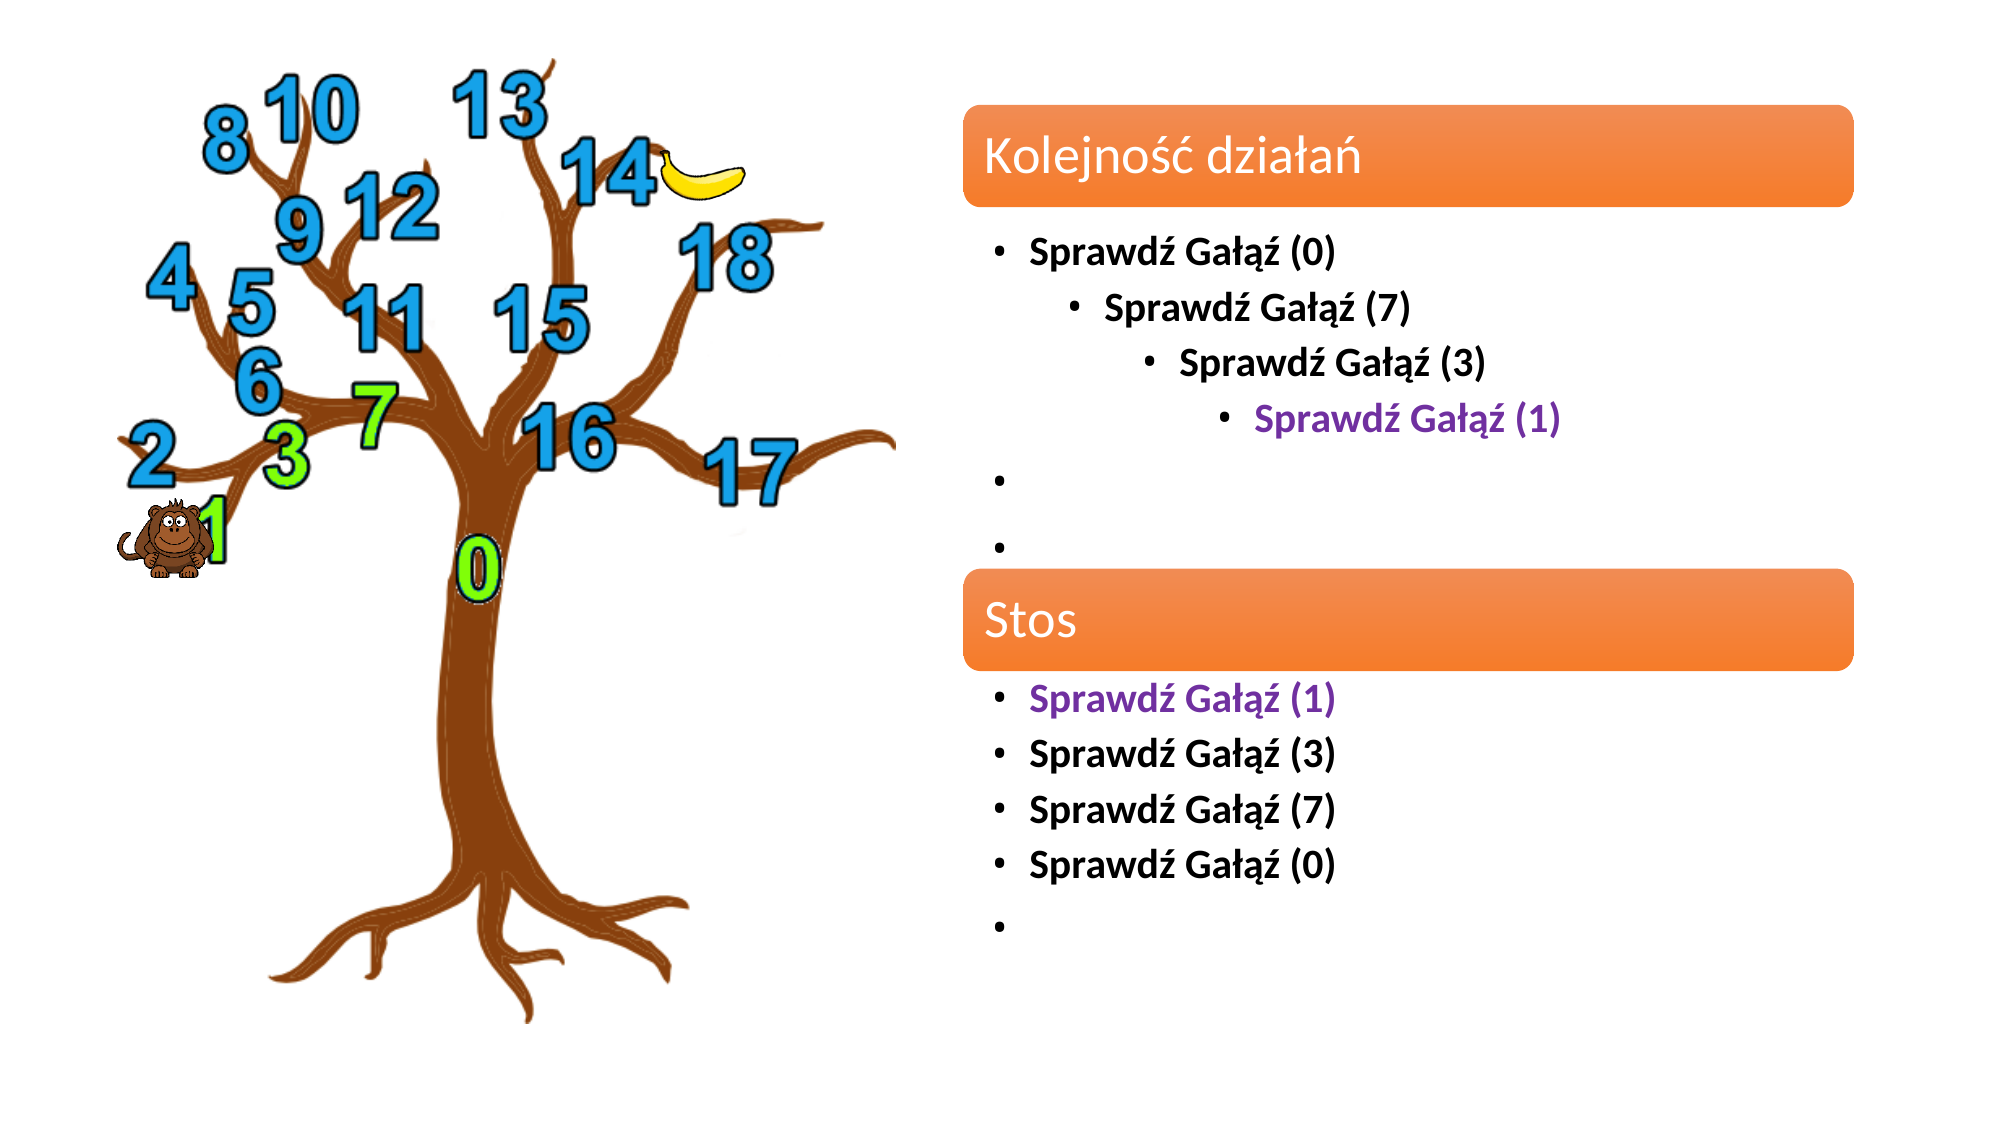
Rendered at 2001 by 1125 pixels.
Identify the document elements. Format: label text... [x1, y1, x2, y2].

text_box Sprawdź Gałąź (1) Sprawdź Gałąź (3) Sprawdź Gałąź (7) Sprawdź Gałąź (0) [963, 671, 1854, 954]
picture [117, 58, 896, 1024]
text_box Stos [963, 568, 1854, 671]
text_box Sprawdź Gałąź (0) Sprawdź Gałąź (7) Sprawdź Gałąź (3) Sprawdź Gałąź (1) [963, 224, 1854, 569]
text_box Kolejność działań [963, 104, 1854, 208]
